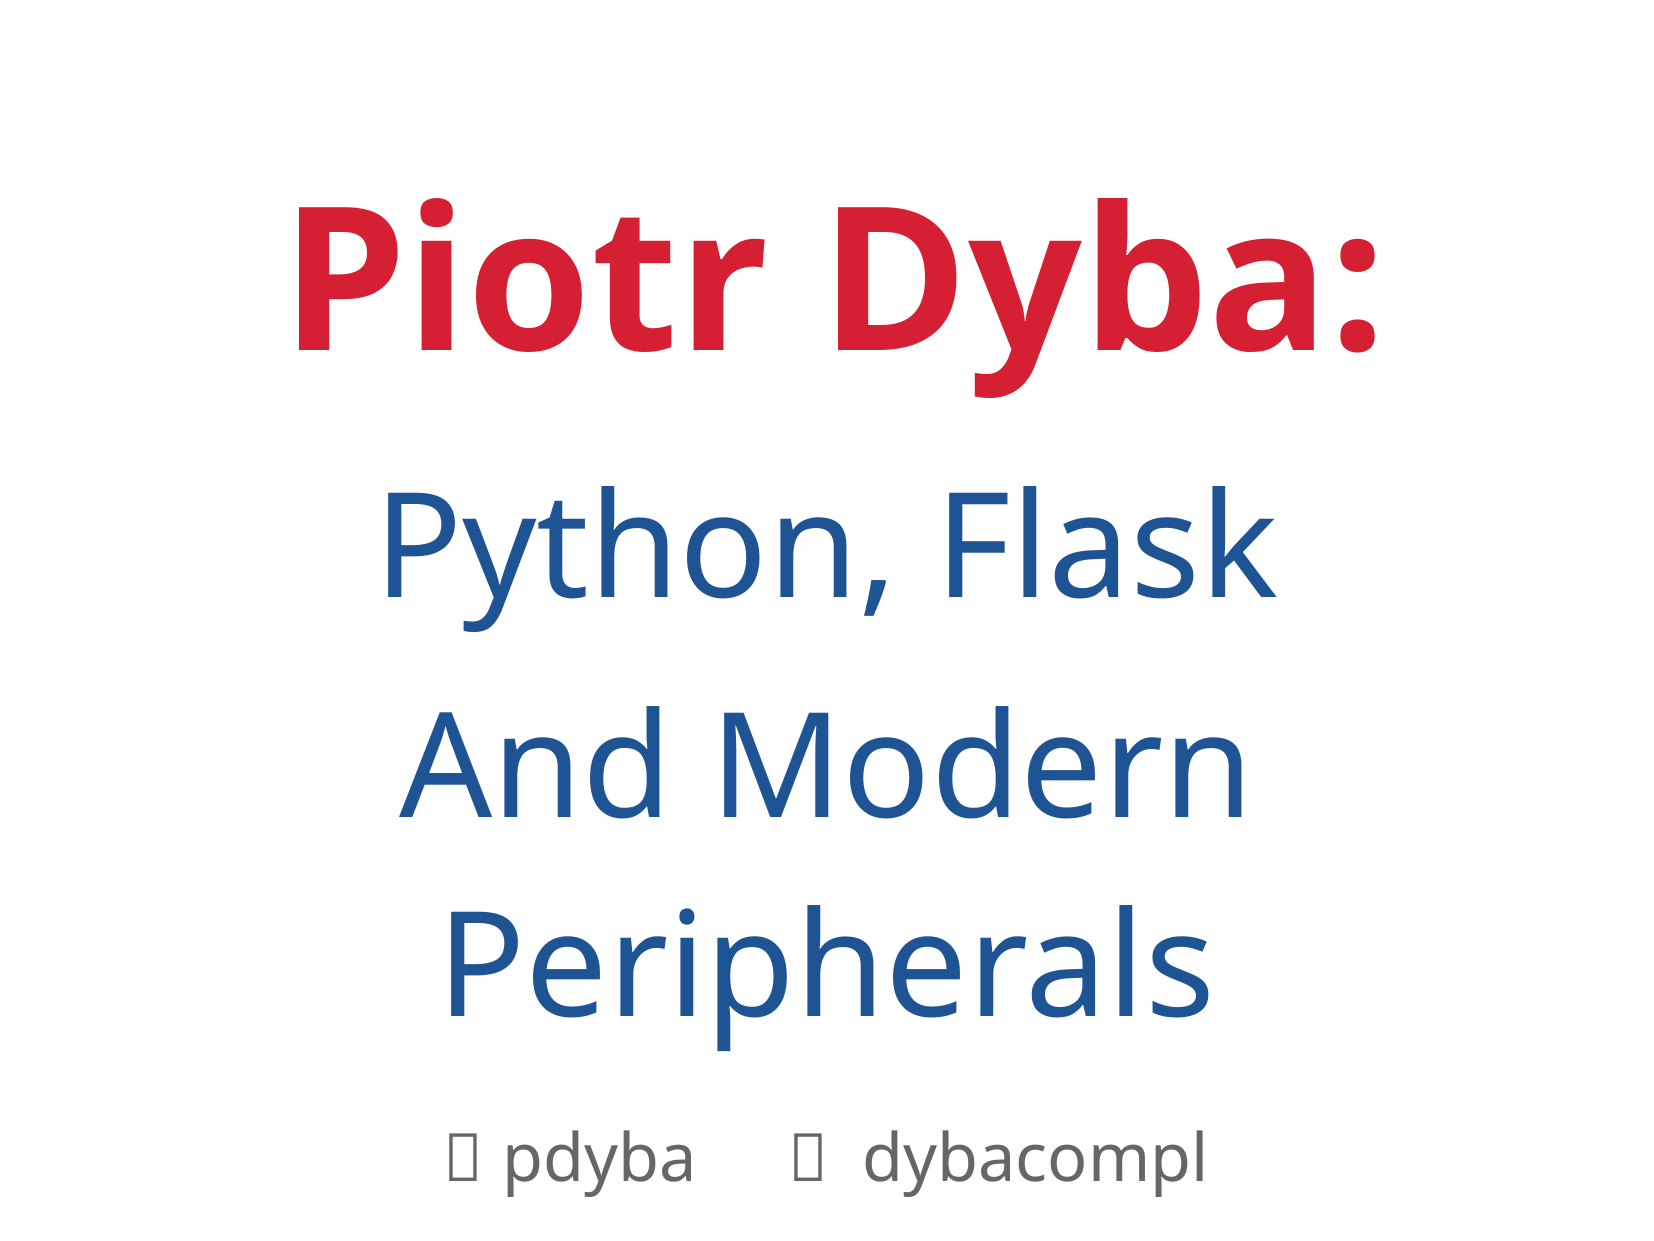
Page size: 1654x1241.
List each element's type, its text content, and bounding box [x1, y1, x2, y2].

list Python, Flask And Modern Peripherals [82, 441, 1571, 1061]
list  pdyba  dybacompl [82, 1110, 1571, 1231]
title Piotr Dyba: [90, 104, 1579, 442]
